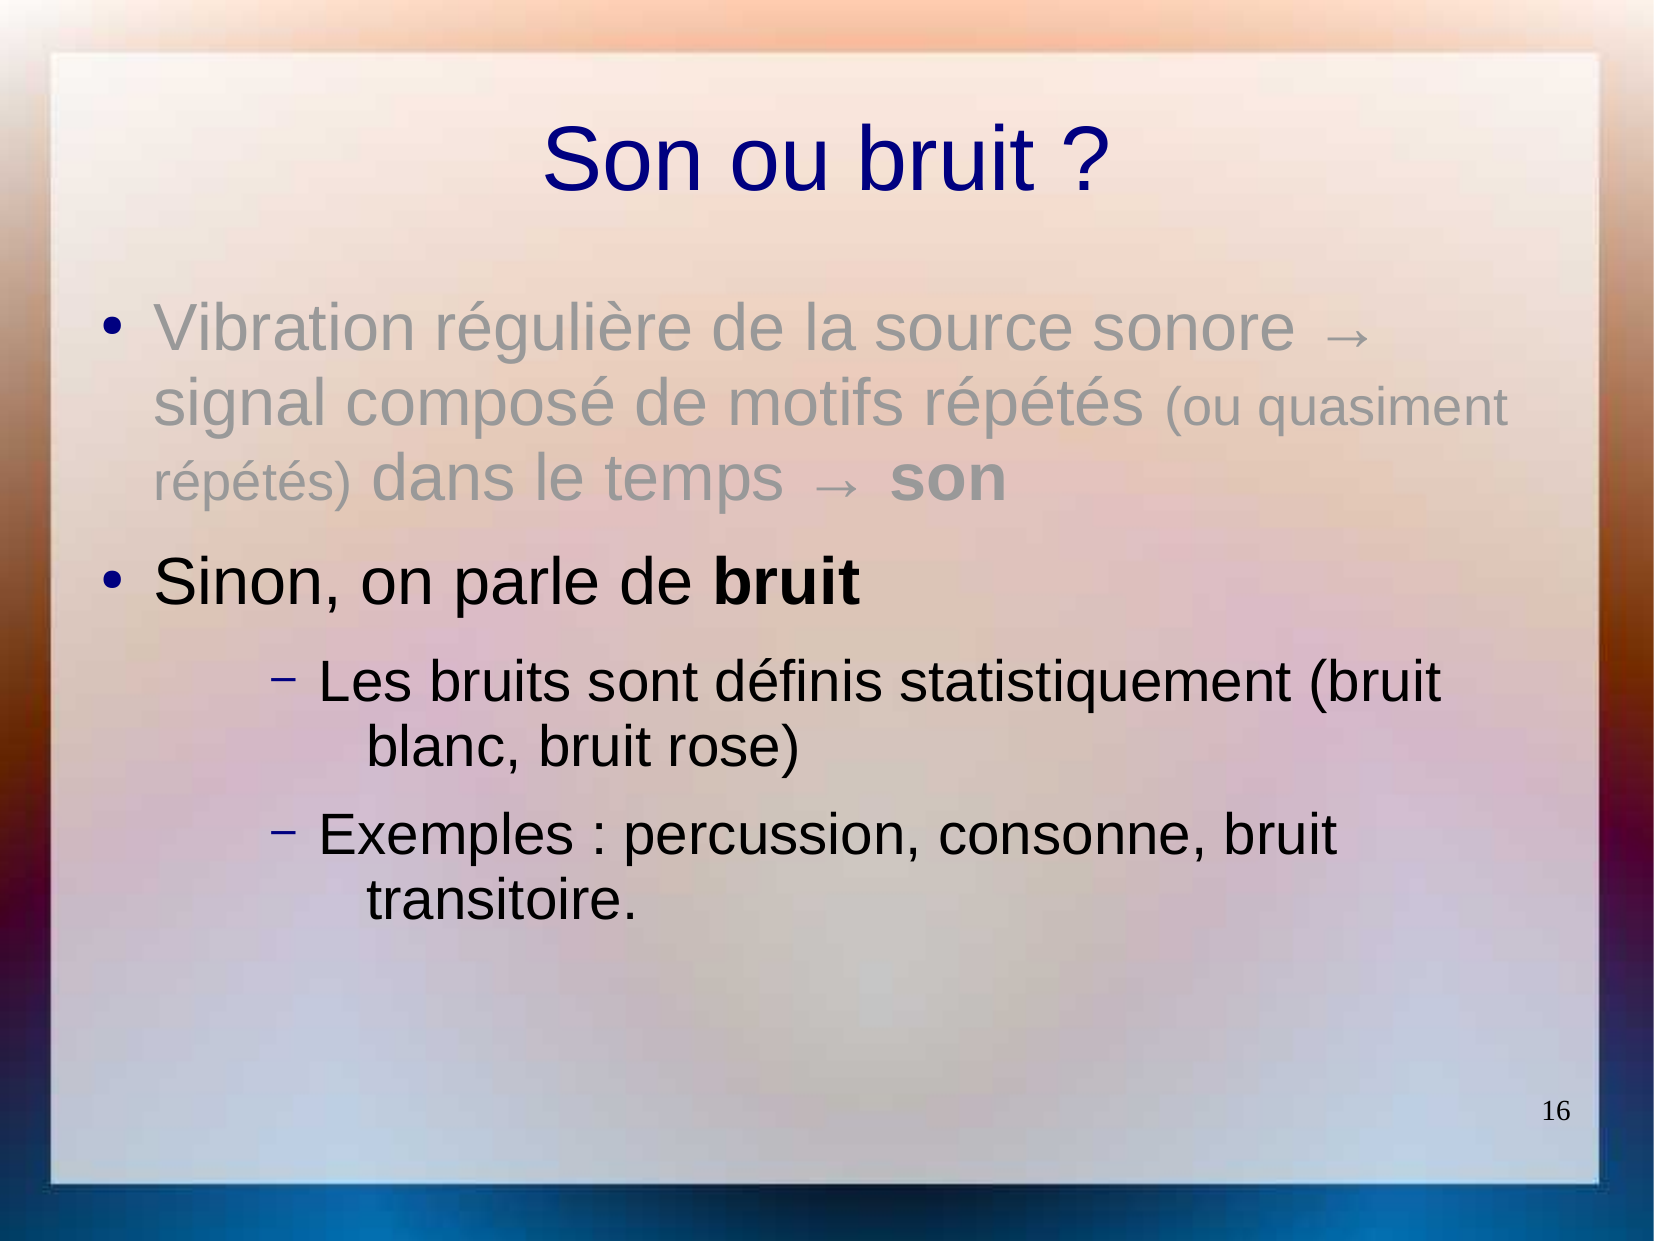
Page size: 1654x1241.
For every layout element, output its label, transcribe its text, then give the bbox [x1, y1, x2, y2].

title Son ou bruit ? [82, 55, 1571, 263]
picture [0, 0, 1654, 1241]
list Vibration régulière de la source sonore → signal composé de motifs répétés (ou quasiment répétés) dans le temps → son Sinon, on parle de bruit Les bruits sont définis statistiquement (bruit blanc, bruit rose) Exemples : percussion, consonne, bruit transitoire. [82, 290, 1571, 934]
